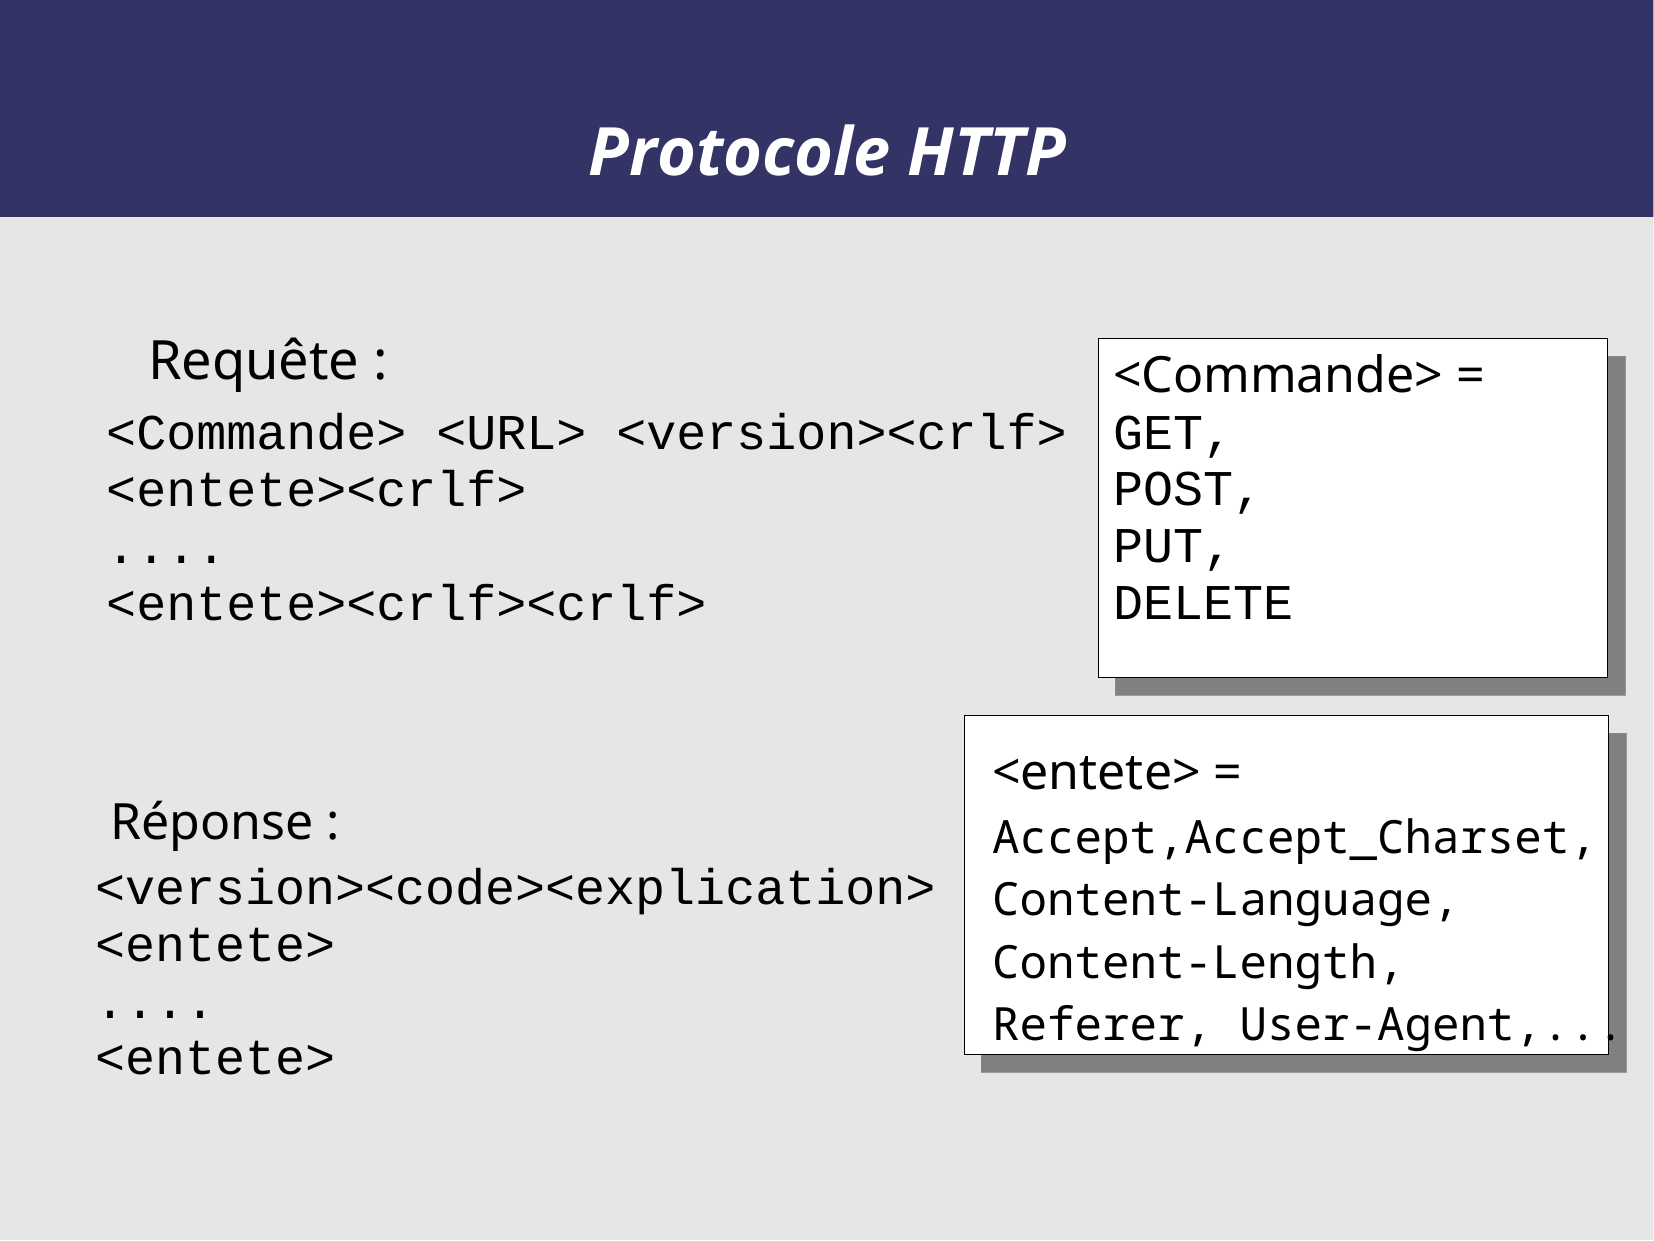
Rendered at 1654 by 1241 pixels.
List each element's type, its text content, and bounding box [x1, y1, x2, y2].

subtitle Requête : [112, 301, 593, 408]
text_box <entete> = Accept,Accept_Charset, Content-Language, Content-Length, Referer, User-Agent,... [992, 736, 1625, 1115]
text_box [1098, 338, 1608, 678]
text_box <version><code><explication> <entete> .... <entete> [95, 862, 984, 1101]
title Protocole HTTP [121, 46, 1534, 254]
text_box Réponse : [110, 785, 372, 860]
text_box [964, 715, 1609, 1055]
text_box <Commande> = GET, POST, PUT, DELETE [1113, 339, 1544, 655]
text_box <Commande> <URL> <version><crlf> <entete><crlf> .... <entete><crlf><crlf> [106, 408, 1067, 646]
